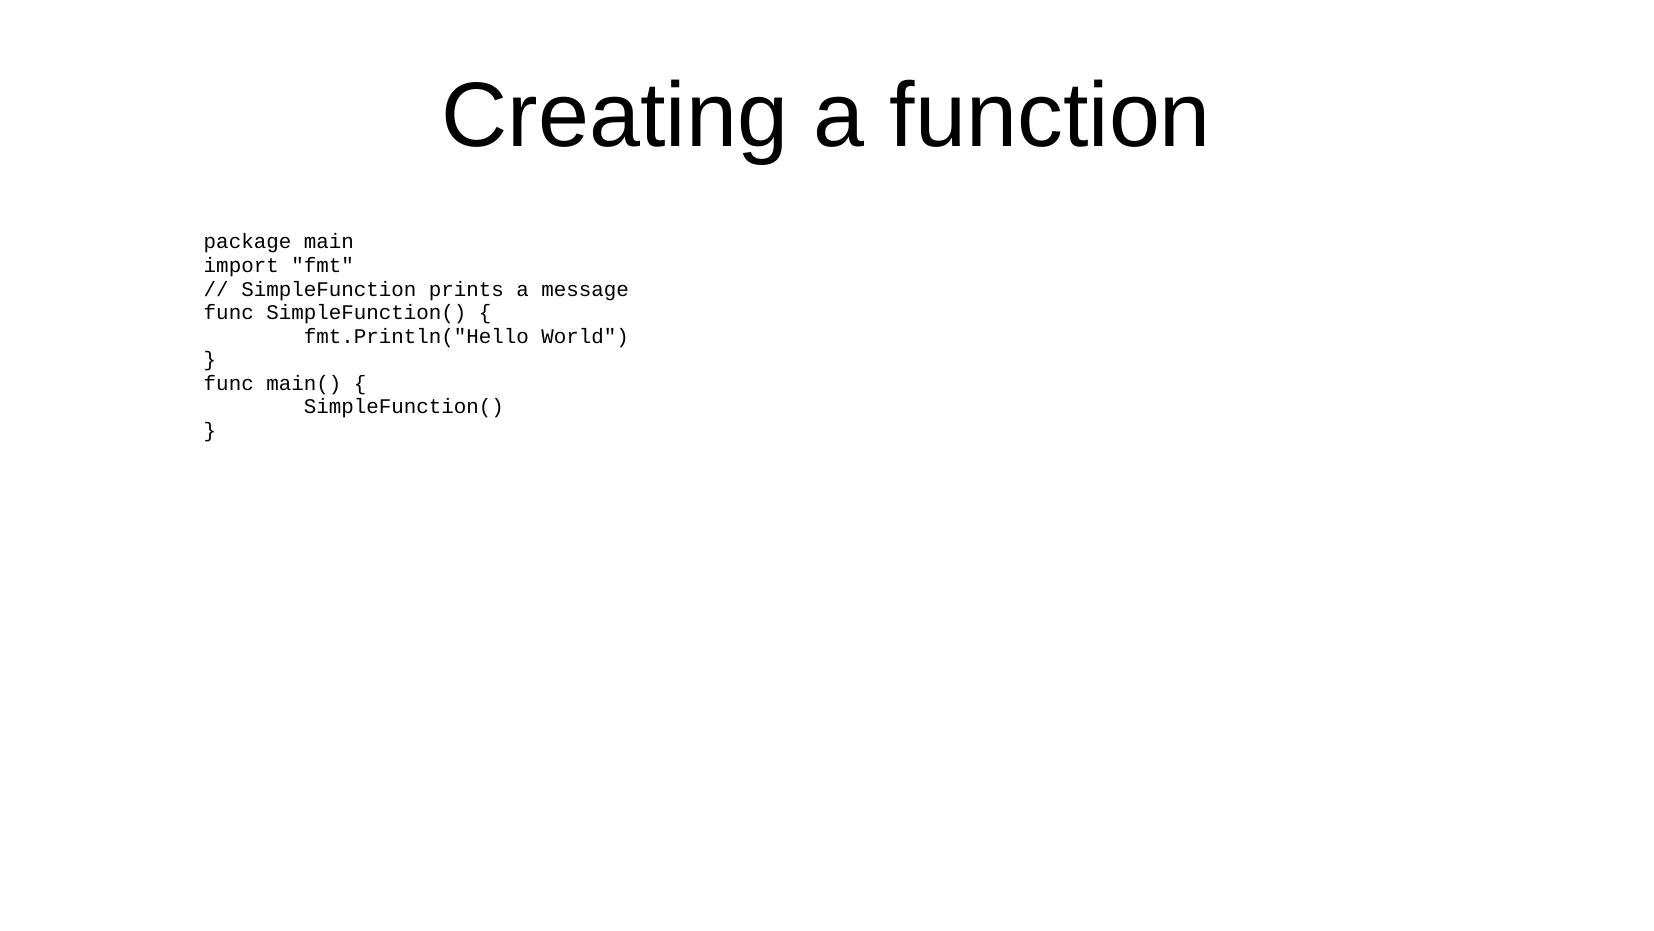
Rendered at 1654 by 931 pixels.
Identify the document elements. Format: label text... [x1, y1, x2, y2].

title Creating a function [82, 37, 1571, 193]
text_box package main import "fmt" // SimpleFunction prints a message func SimpleFunction() { fmt.Println("Hello World") } func main() { SimpleFunction() } [188, 224, 1060, 733]
